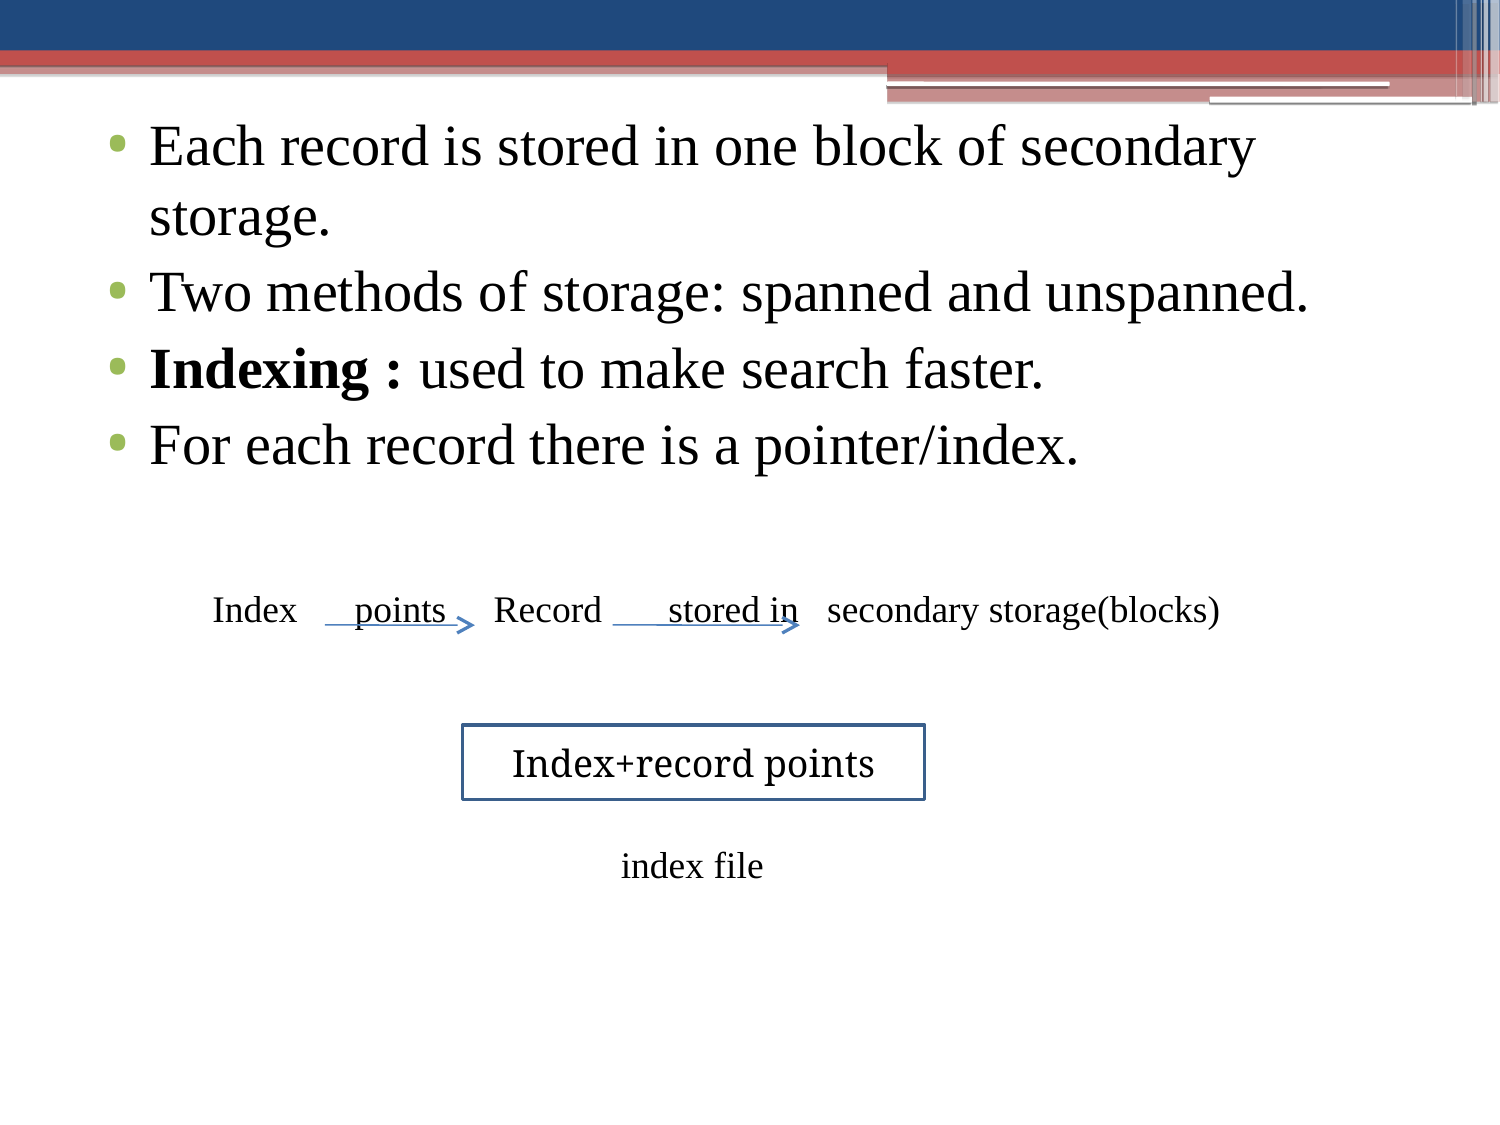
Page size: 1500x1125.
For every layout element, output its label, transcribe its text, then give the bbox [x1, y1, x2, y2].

text_box Index+record points [462, 724, 925, 800]
list Each record is stored in one block of secondary storage. Two methods of storage: spanned and unspanned. Indexing : used to make search faster. For each record there is a pointer/index. Index points Record stored in secondary storage(blocks) index file [75, 99, 1425, 1079]
